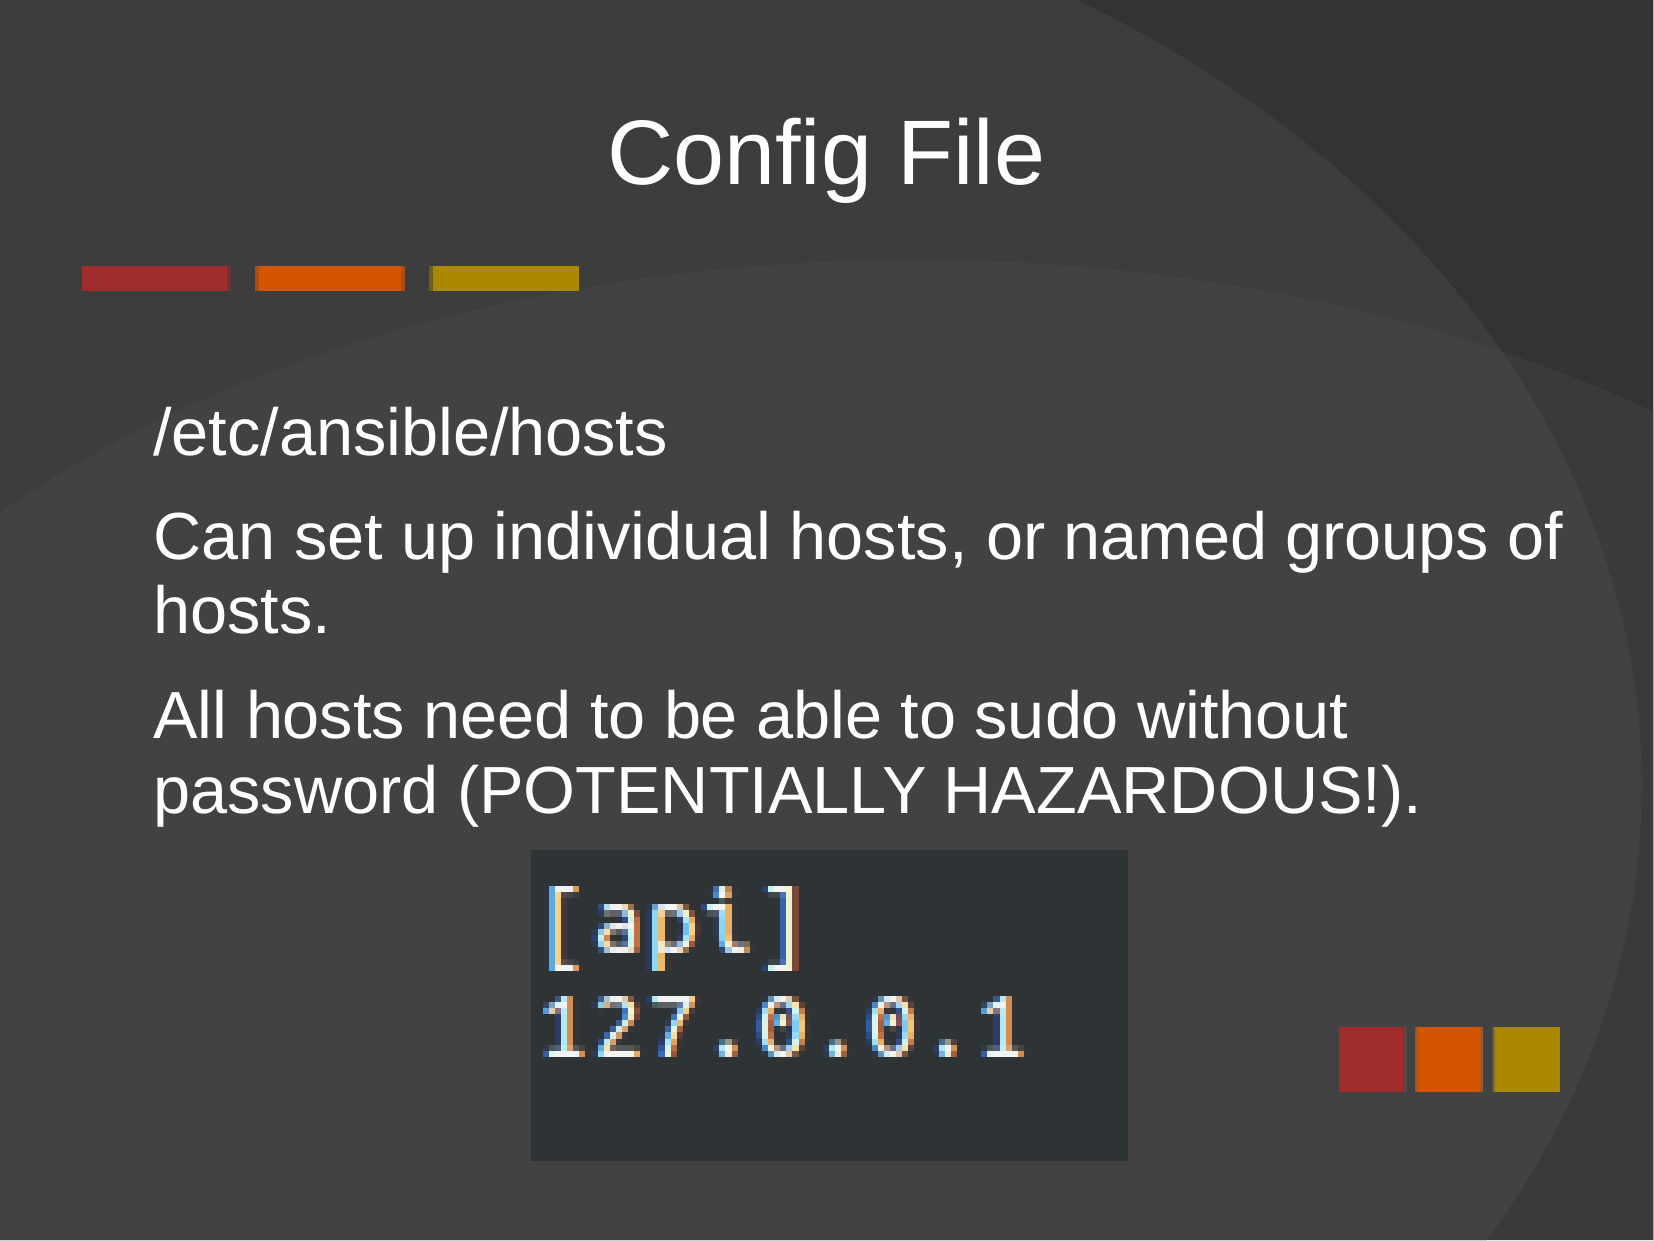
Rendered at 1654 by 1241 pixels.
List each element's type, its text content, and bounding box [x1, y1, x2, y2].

picture [531, 850, 1128, 1161]
picture [1339, 1027, 1560, 1092]
picture [82, 266, 579, 290]
list /etc/ansible/hosts Can set up individual hosts, or named groups of hosts. All hosts need to be able to sudo without password (POTENTIALLY HAZARDOUS!). [82, 290, 1571, 1010]
title Config File [82, 49, 1571, 257]
